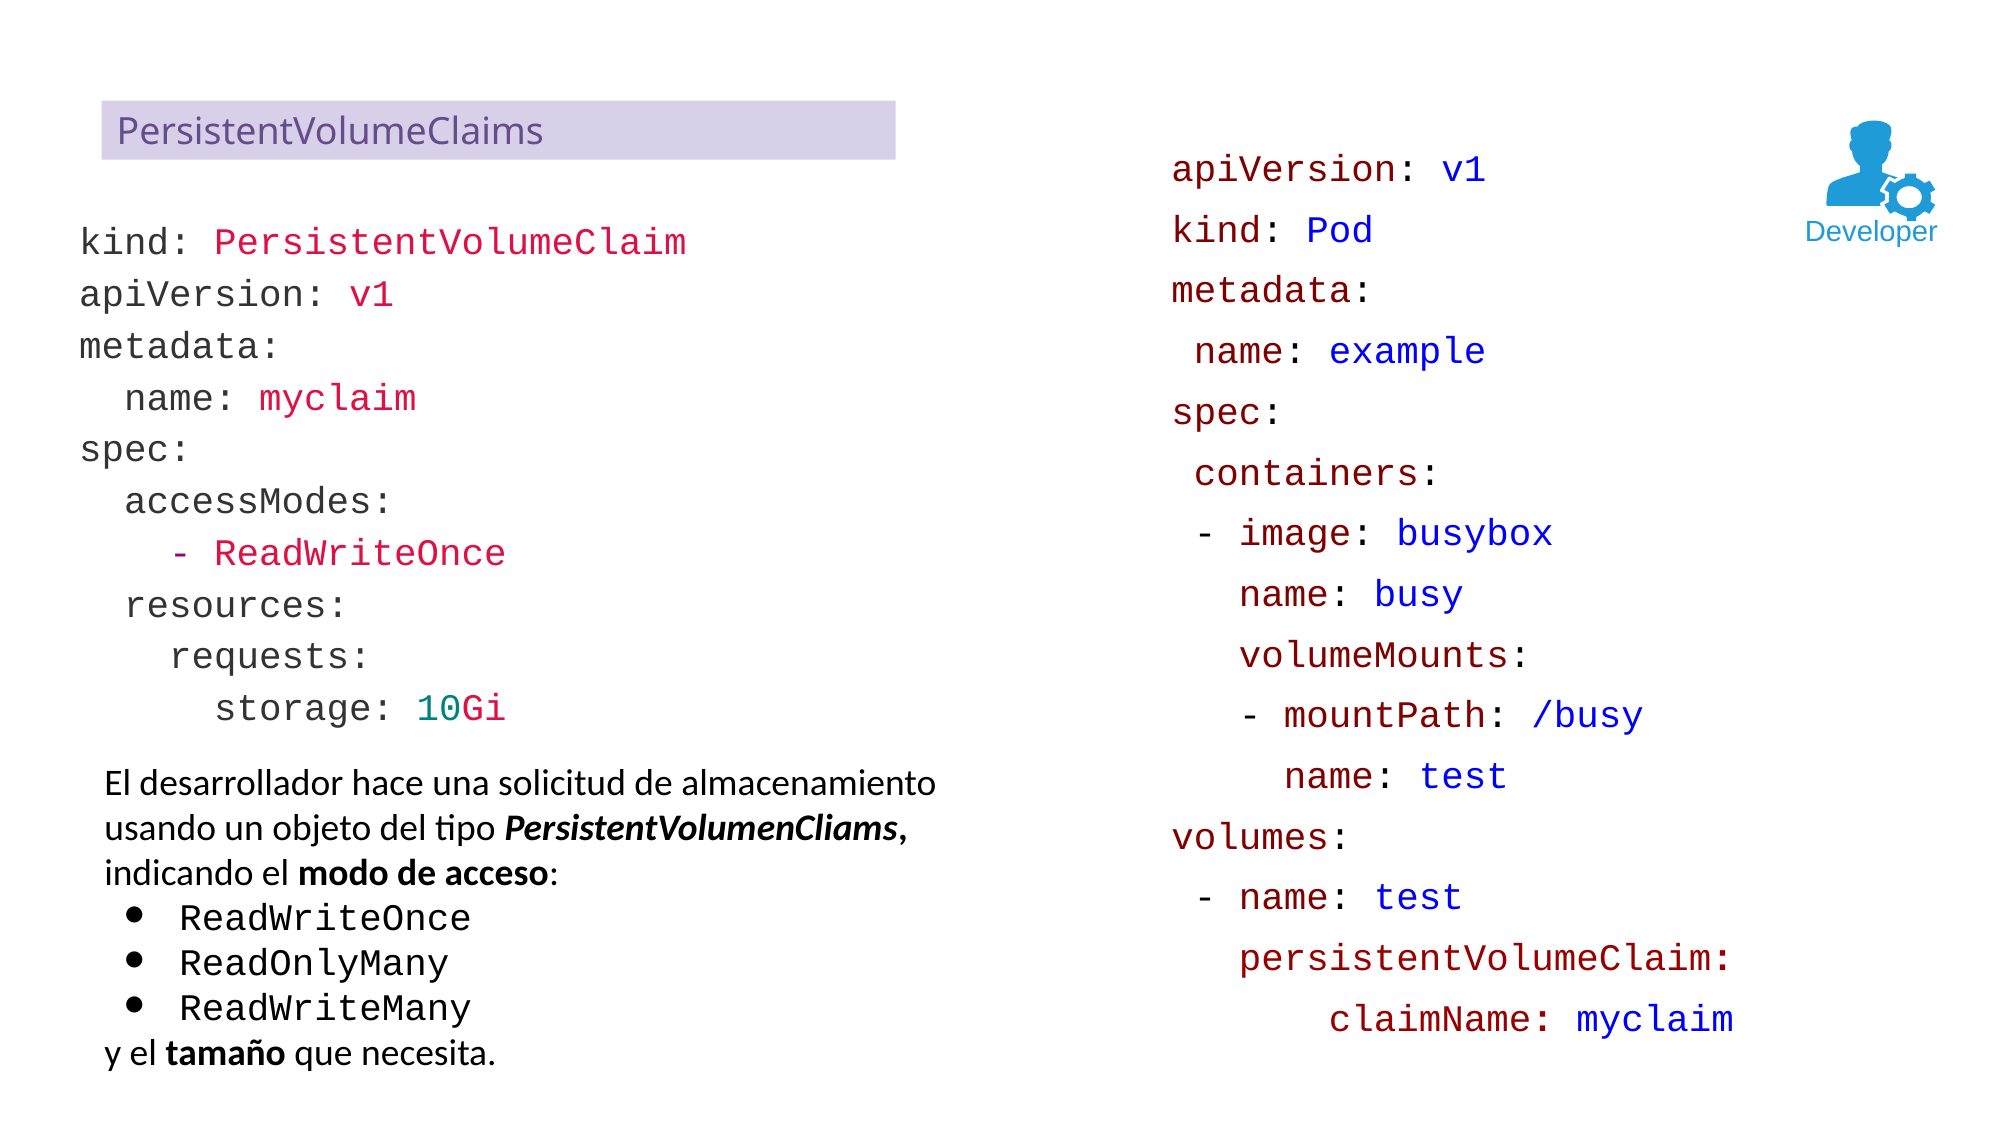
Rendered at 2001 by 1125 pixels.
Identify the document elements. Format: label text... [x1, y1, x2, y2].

text_box El desarrollador hace una solicitud de almacenamiento usando un objeto del tipo PersistentVolumenCliams, indicando el modo de acceso: ReadWriteOnce ReadOnlyMany ReadWriteMany y el tamaño que necesita. [89, 743, 1023, 1049]
text_box apiVersion: v1 kind: Pod metadata: name: example spec: containers: - image: busybox name: busy volumeMounts: - mountPath: /busy name: test volumes: - name: test persistentVolumeClaim: claimName: myclaim [1156, 120, 2000, 333]
text_box [1826, 120, 1898, 196]
text_box PersistentVolumeClaims [101, 100, 896, 160]
text_box Developer [1789, 196, 1960, 257]
text_box [1884, 173, 1936, 196]
text_box kind: PersistentVolumeClaim apiVersion: v1 metadata: name: myclaim spec: accessModes: - ReadWriteOnce resources: requests: storage: 10Gi [64, 195, 746, 688]
